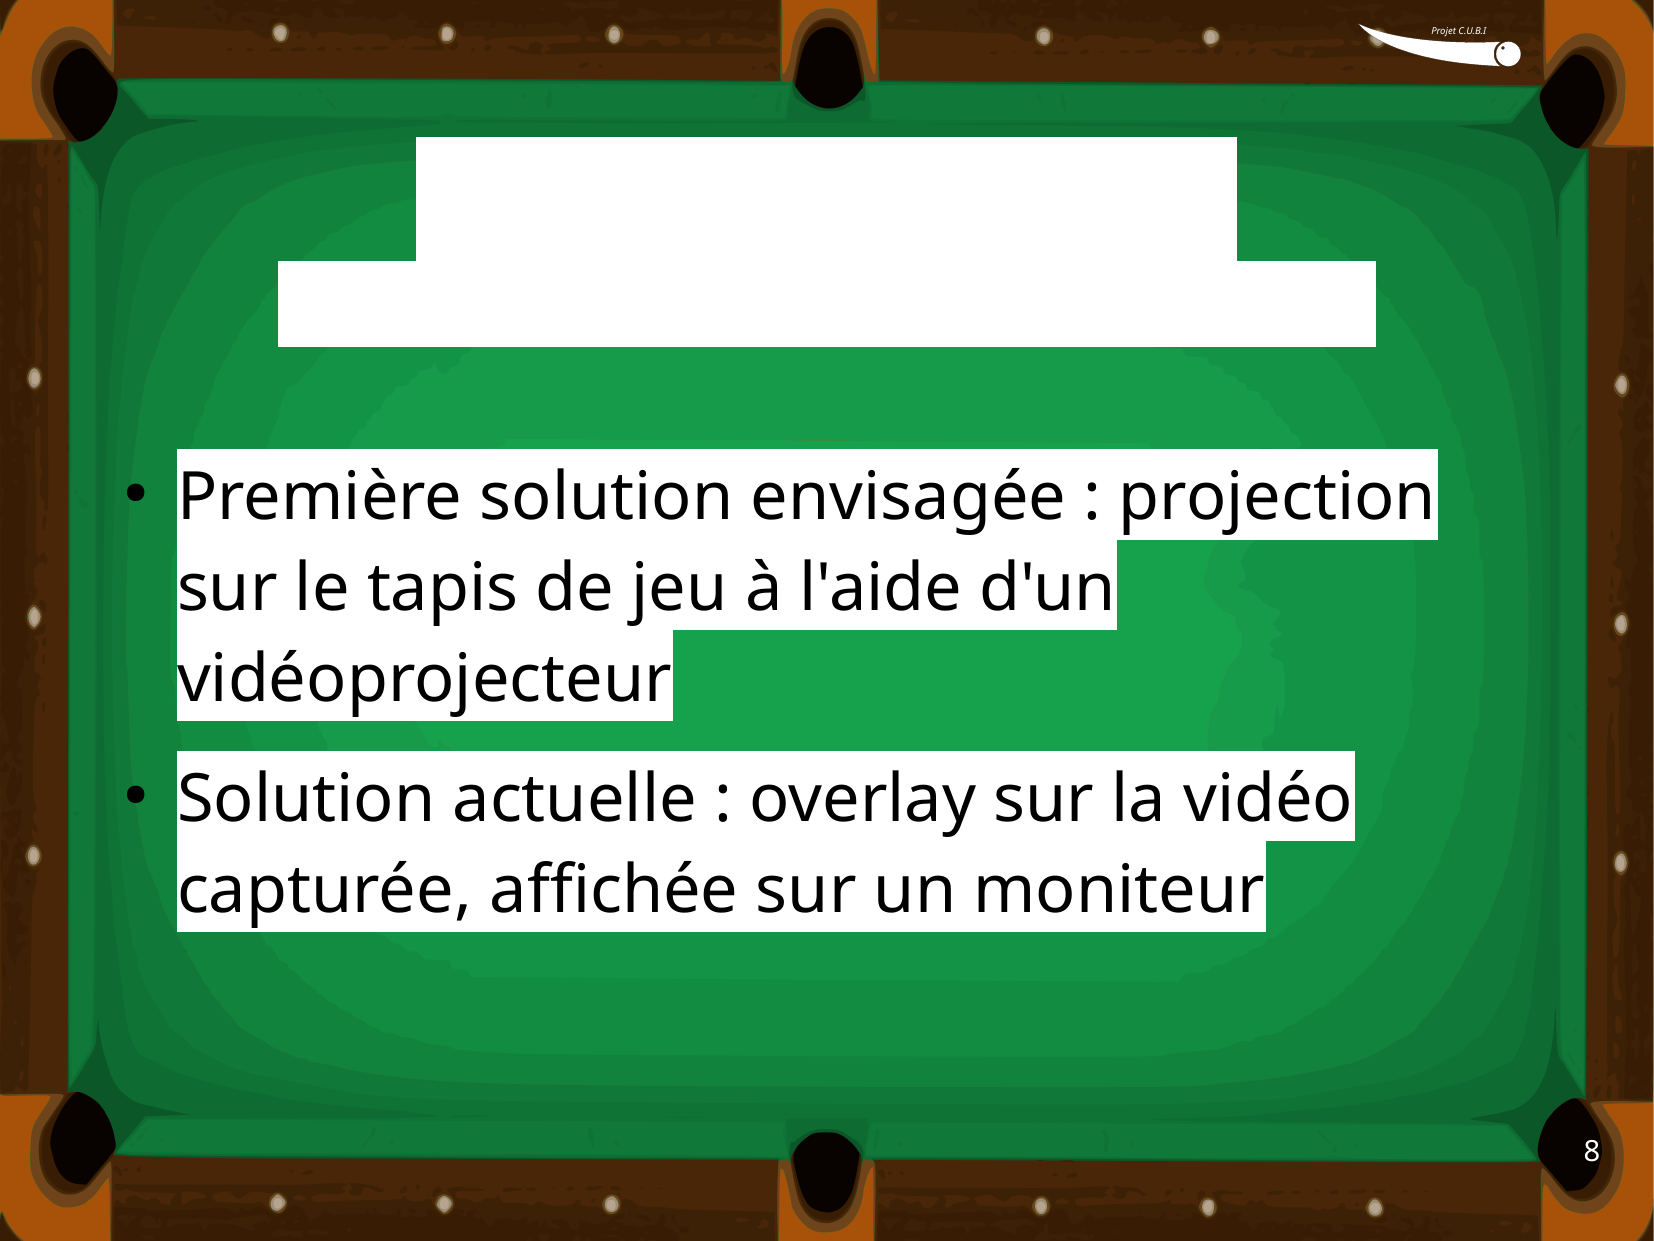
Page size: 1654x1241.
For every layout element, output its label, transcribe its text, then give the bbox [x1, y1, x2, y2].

picture [0, 0, 1654, 1241]
list Première solution envisagée : projection sur le tapis de jeu à l'aide d'un vidéoprojecteur Solution actuelle : overlay sur la vidéo capturée, affichée sur un moniteur [106, 448, 1548, 1045]
title Cahier des charges FP3 :Afficher le résultat du traitement [106, 138, 1548, 346]
